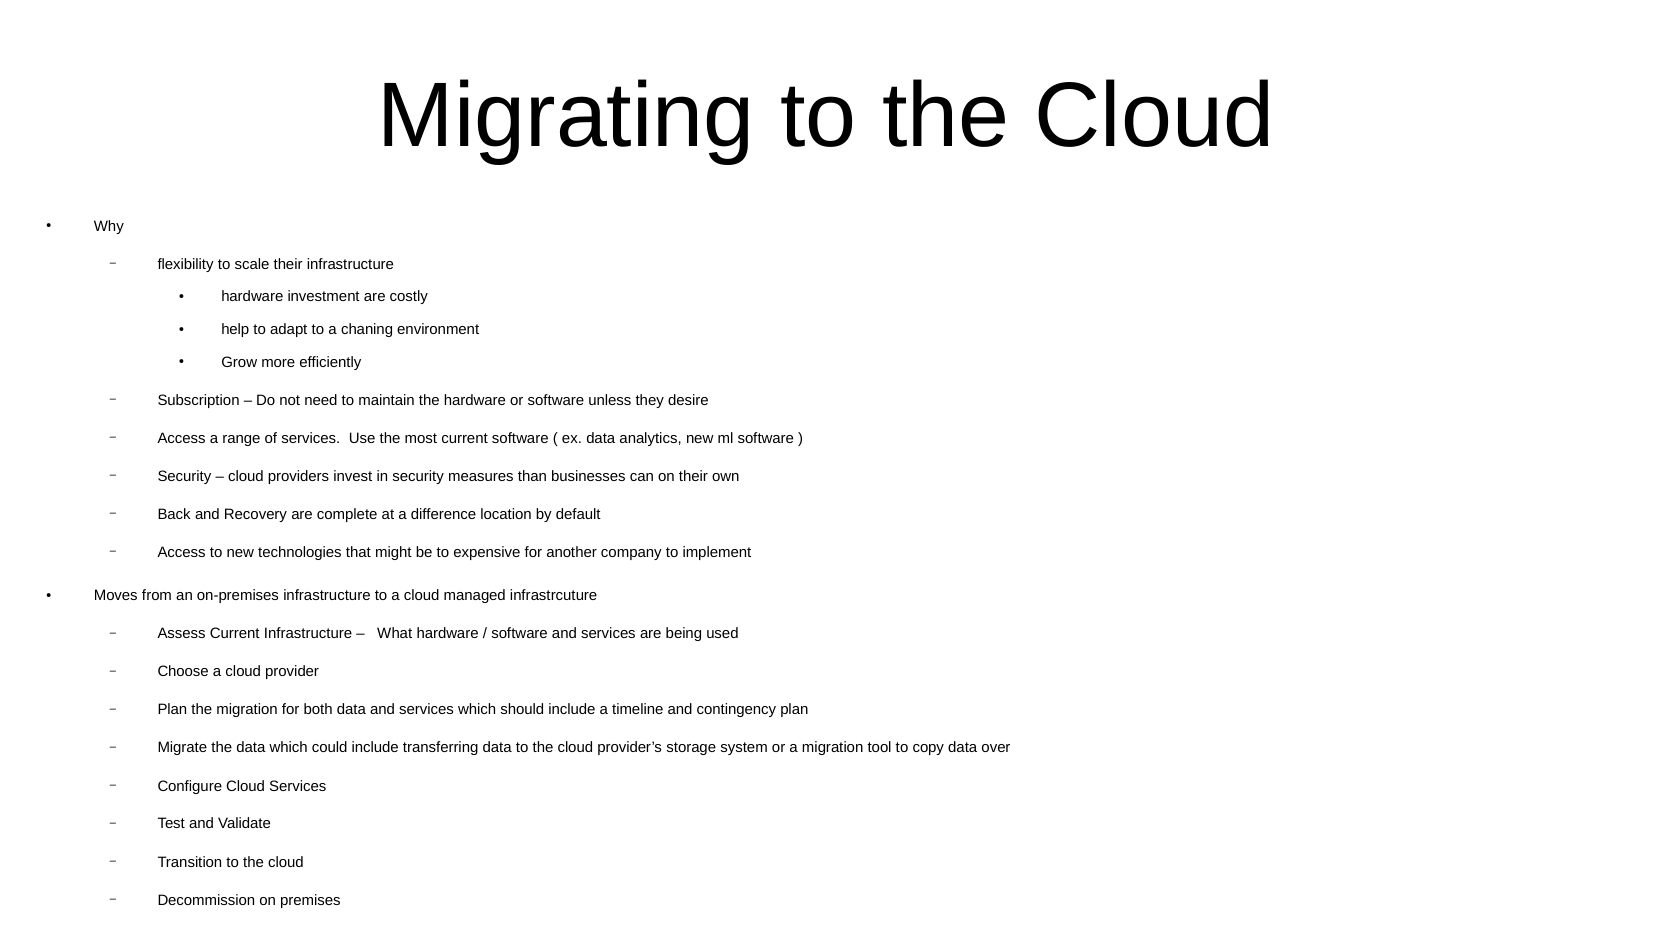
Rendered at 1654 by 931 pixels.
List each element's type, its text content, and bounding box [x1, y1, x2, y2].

title Migrating to the Cloud [82, 37, 1571, 193]
list Why flexibility to scale their infrastructure hardware investment are costly help to adapt to a chaning environment Grow more efficiently Subscription – Do not need to maintain the hardware or software unless they desire Access a range of services. Use the most current software ( ex. data analytics, new ml software ) Security – cloud providers invest in security measures than businesses can on their own Back and Recovery are complete at a difference location by default Access to new technologies that might be to expensive for another company to implement Moves from an on-premises infrastructure to a cloud managed infrastrcuture Assess Current Infrastructure – What hardware / software and services are being used Choose a cloud provider Plan the migration for both data and services which should include a timeline and contingency plan Migrate the data which could include transferring data to the cloud provider’s storage system or a migration tool to copy data over Configure Cloud Services Test and Validate Transition to the cloud Decommission on premises [30, 217, 1571, 916]
